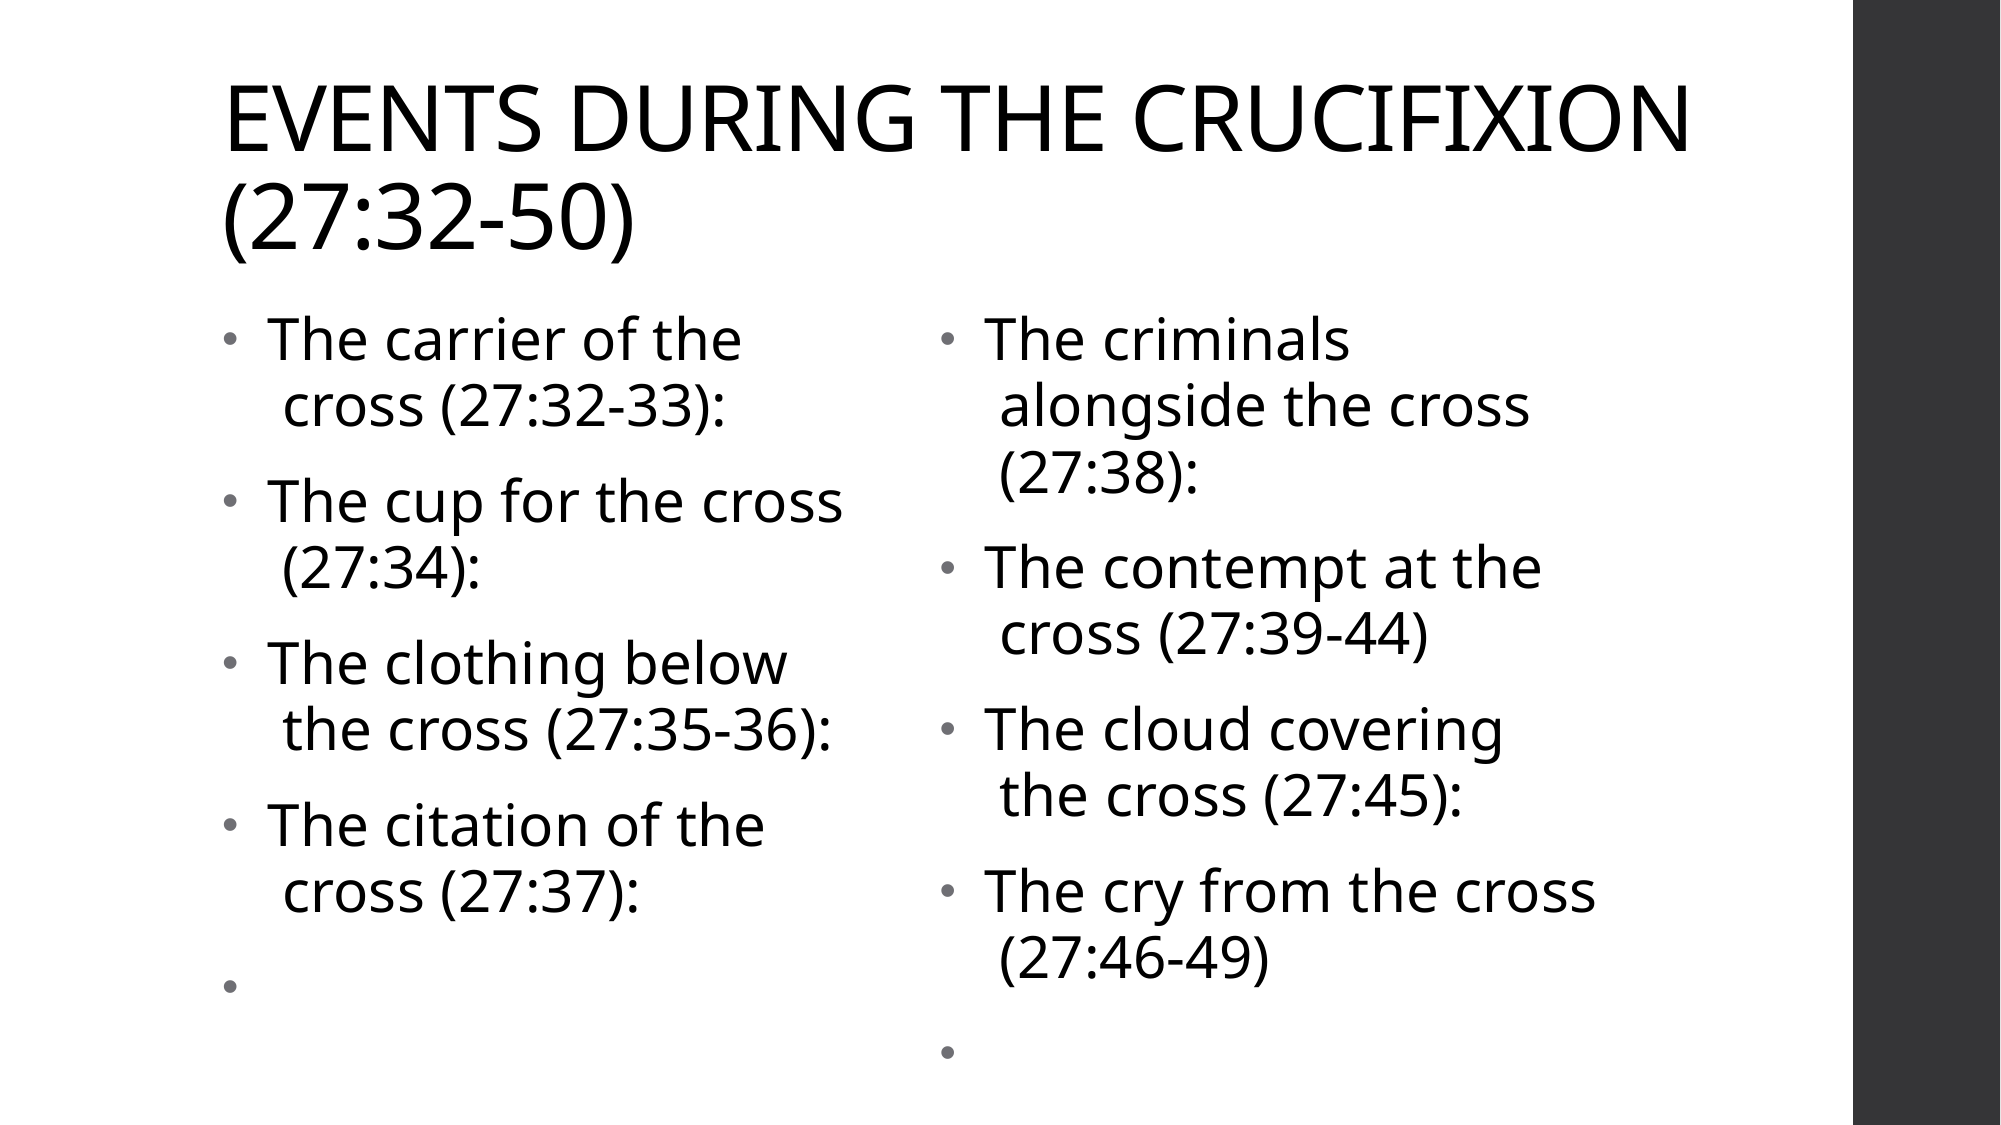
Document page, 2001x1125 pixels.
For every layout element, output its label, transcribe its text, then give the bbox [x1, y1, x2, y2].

list The criminals alongside the cross (27:38): The contempt at the cross (27:39-44) The cloud covering the cross (27:45): The cry from the cross (27:46-49) [924, 299, 1617, 1014]
list The carrier of the cross (27:32-33): The cup for the cross (27:34): The clothing below the cross (27:35-36): The citation of the cross (27:37): [207, 299, 900, 1014]
title EVENTS DURING THE CRUCIFIXION (27:32-50) [206, 60, 1797, 278]
